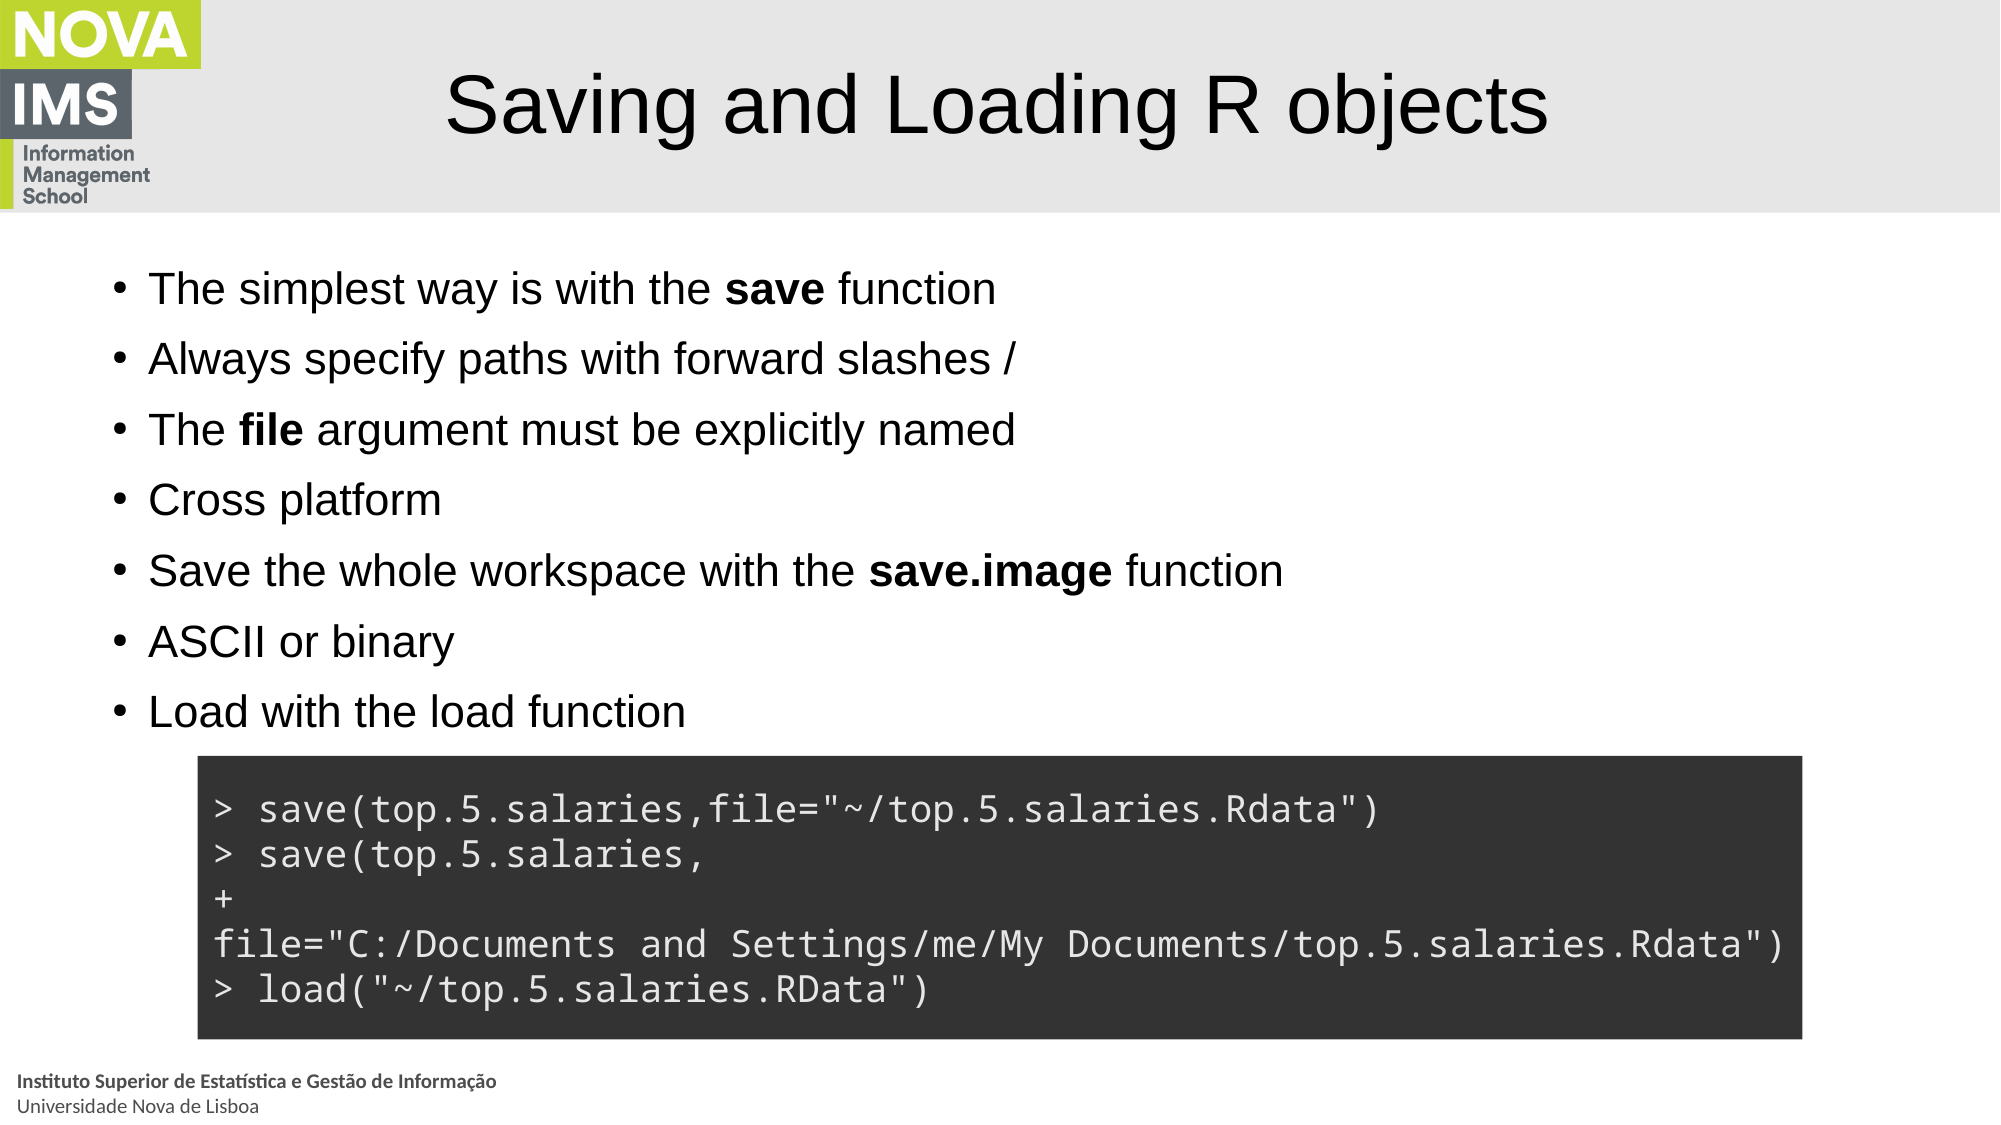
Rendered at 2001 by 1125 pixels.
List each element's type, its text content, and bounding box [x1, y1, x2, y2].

list The simplest way is with the save function Always specify paths with forward slashes / The file argument must be explicitly named Cross platform Save the whole workspace with the save.image function ASCII or binary Load with the load function [99, 263, 1900, 745]
picture [0, 0, 201, 209]
title Saving and Loading R objects [94, 19, 1902, 189]
text_box > save(top.5.salaries,file="~/top.5.salaries.Rdata") > save(top.5.salaries, + file="C:/Documents and Settings/me/My Documents/top.5.salaries.Rdata") > load("~/top.5.salaries.RData") [197, 755, 1803, 1040]
